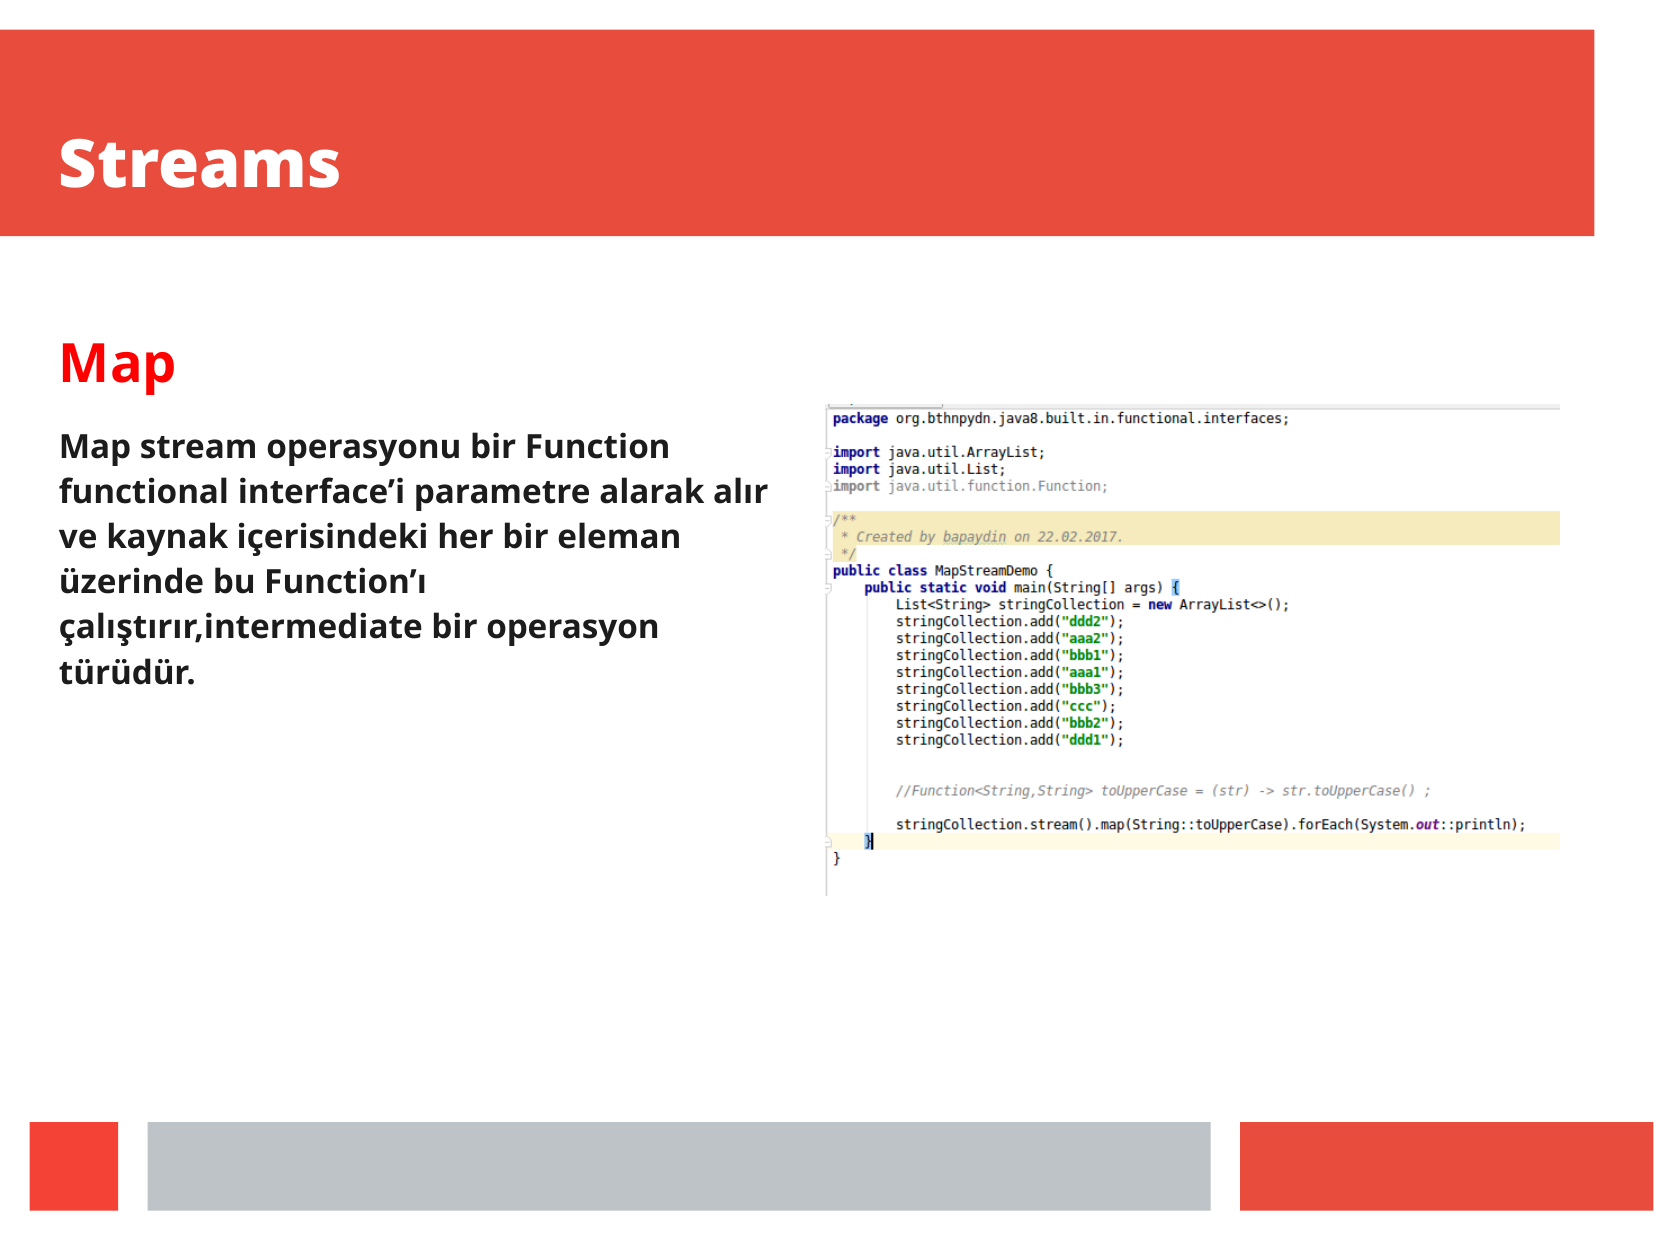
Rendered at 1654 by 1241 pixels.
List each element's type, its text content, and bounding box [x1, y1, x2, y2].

picture [825, 404, 1560, 896]
title Streams [59, 59, 1595, 207]
list Map Map stream operasyonu bir Function functional interface’i parametre alarak alır ve kaynak içerisindeki her bir eleman üzerinde bu Function’ı çalıştırır,intermediate bir operasyon türüdür. [59, 324, 794, 1093]
